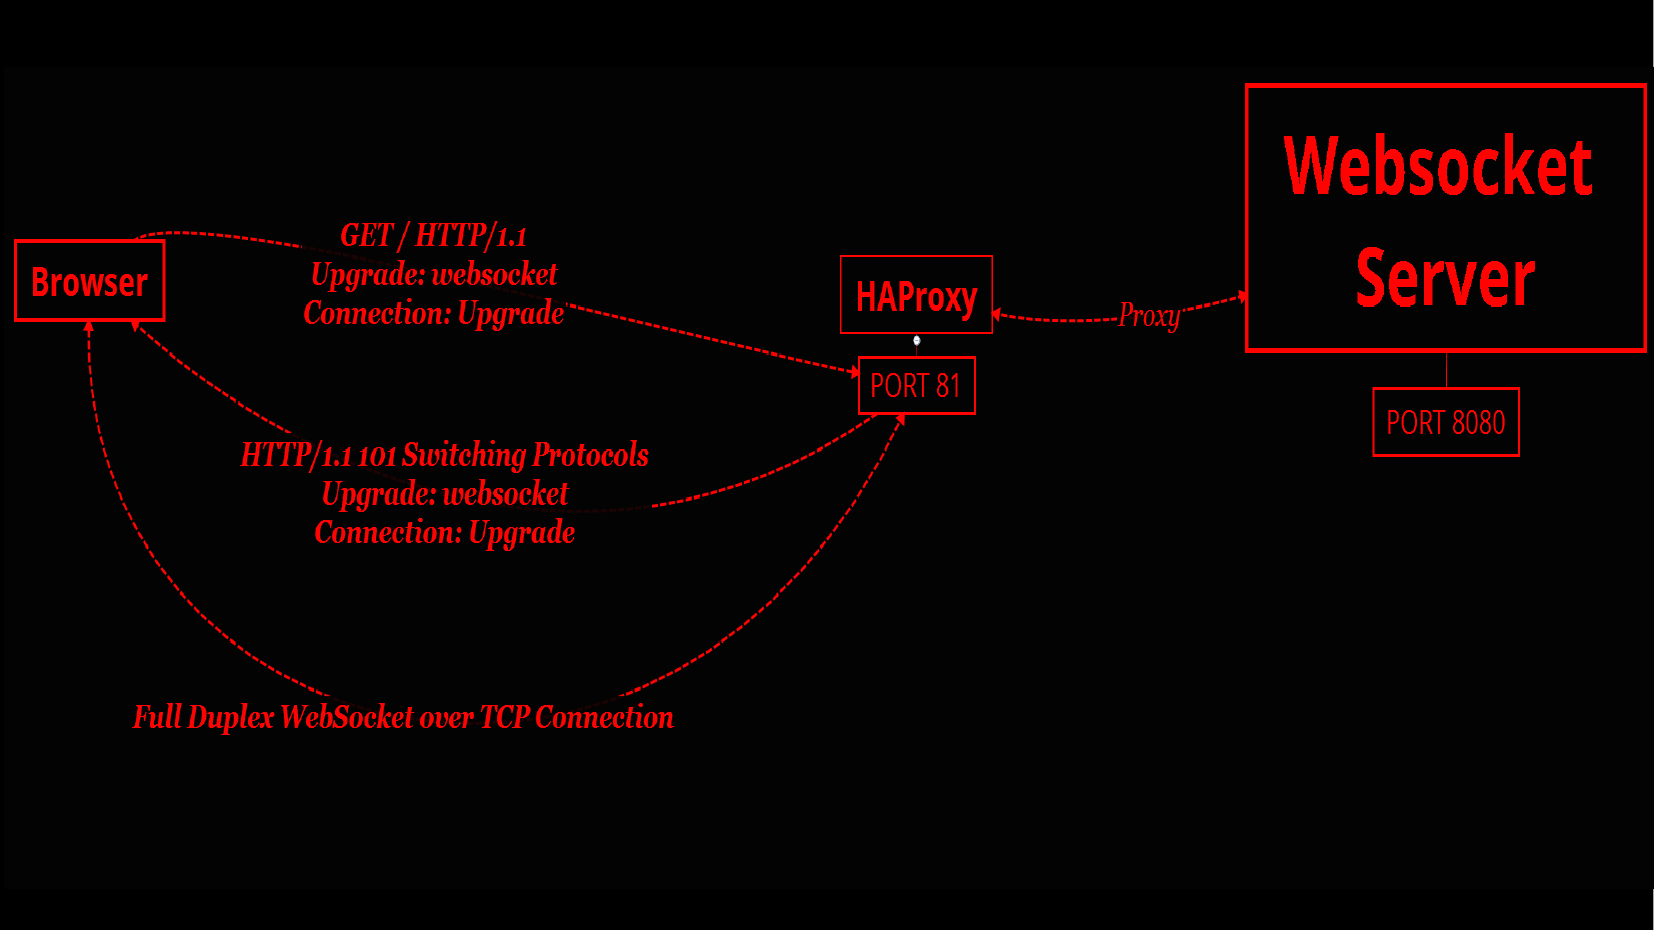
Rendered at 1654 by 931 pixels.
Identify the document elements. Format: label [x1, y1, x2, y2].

picture [3, 67, 1654, 889]
